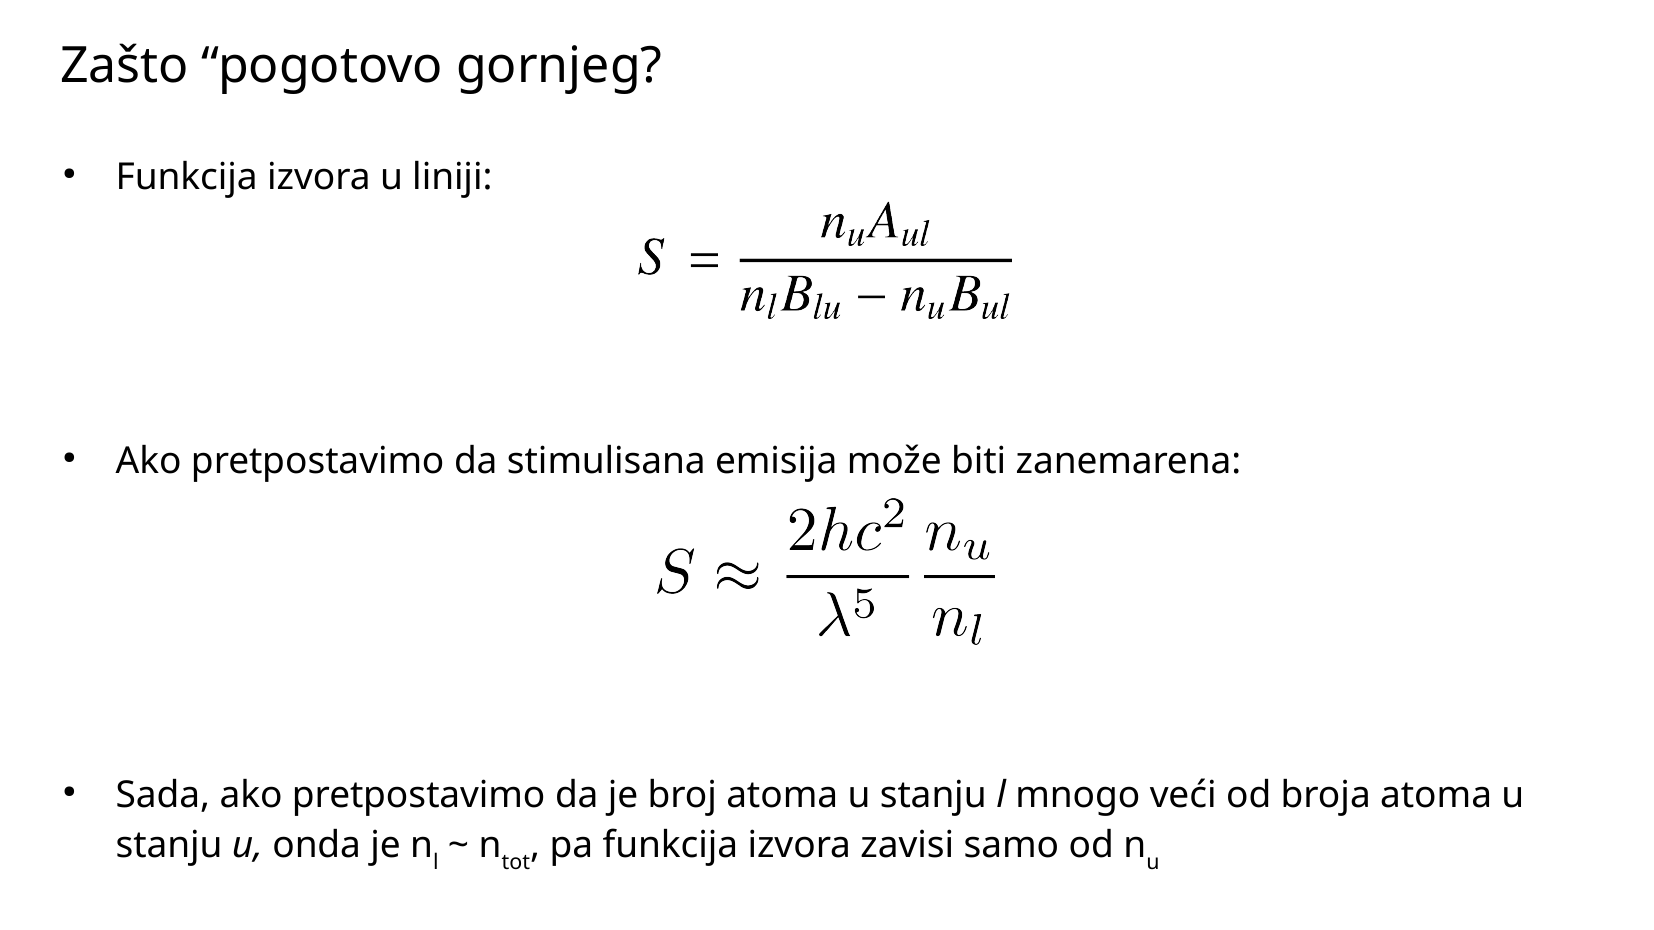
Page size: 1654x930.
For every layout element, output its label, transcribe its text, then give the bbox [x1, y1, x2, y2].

list Funkcija izvora u liniji: Ako pretpostavimo da stimulisana emisija može biti zanemarena: Sada, ako pretpostavimo da je broj atoma u stanju l mnogo veći od broja atoma u stanju u, onda je nl ~ ntot, pa funkcija izvora zavisi samo od nu [45, 149, 1635, 880]
picture [638, 201, 1015, 319]
picture [657, 498, 996, 645]
title Zašto “pogotovo gornjeg? [59, 13, 1648, 113]
